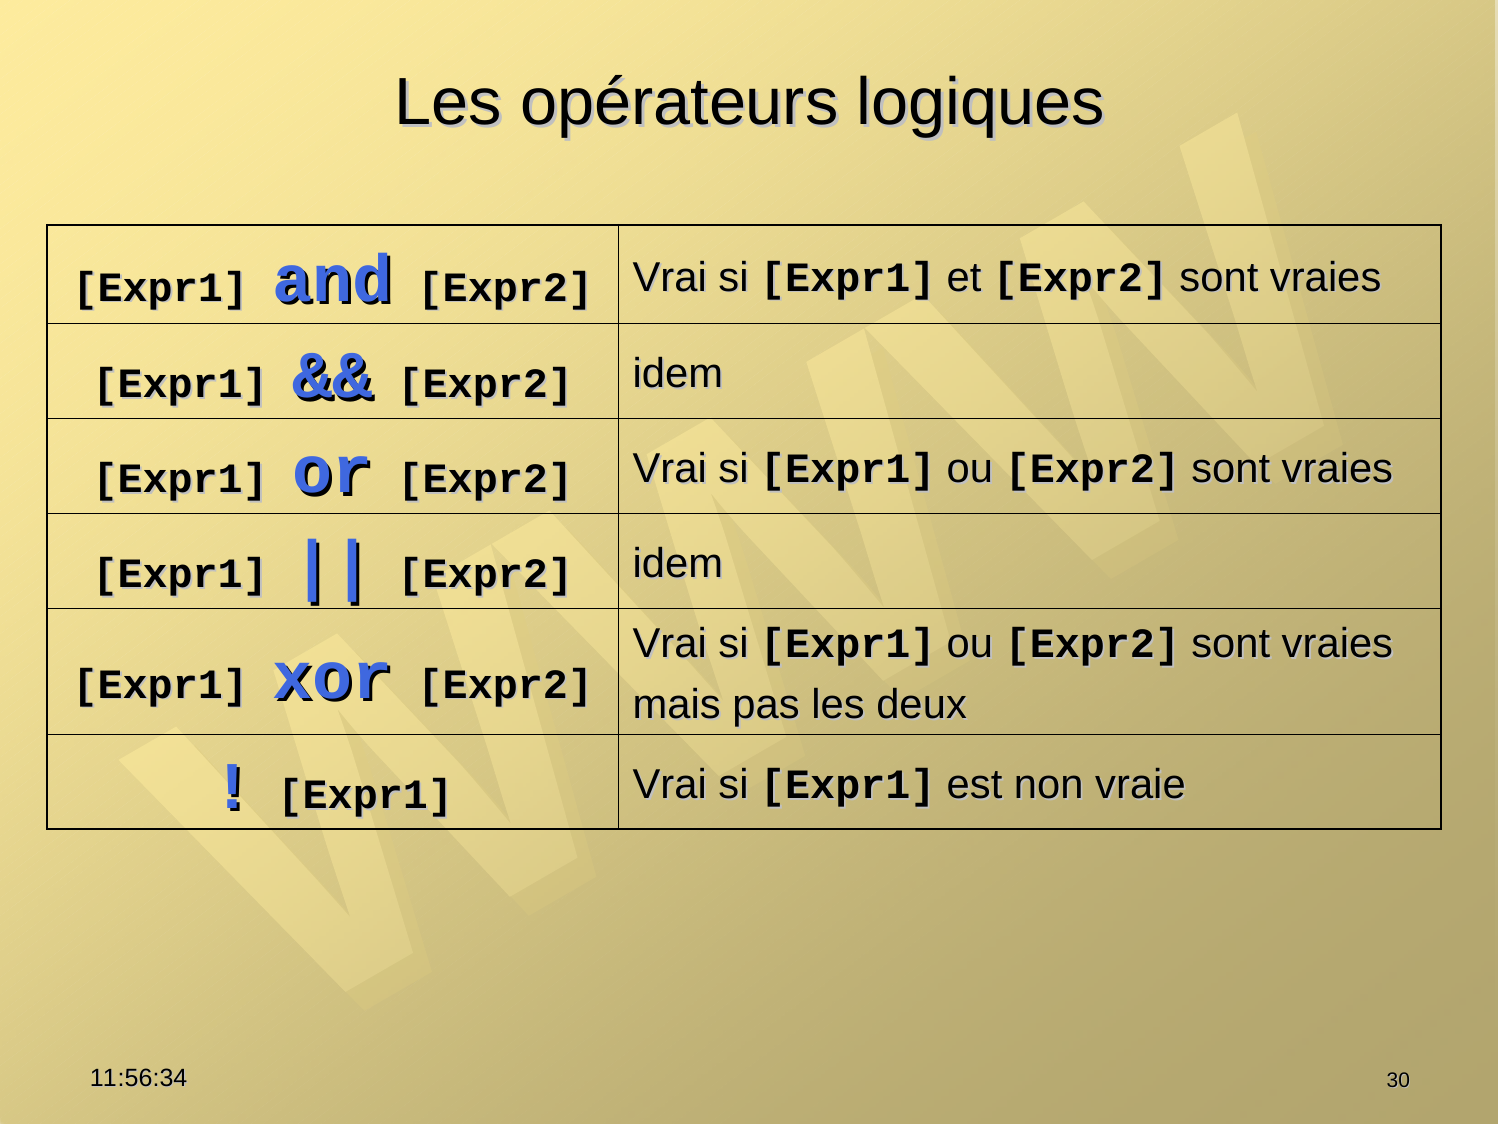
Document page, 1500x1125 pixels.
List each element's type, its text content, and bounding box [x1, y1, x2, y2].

table_cell Vrai si [Expr1] est non vraie [619, 735, 1440, 828]
table_cell idem [619, 324, 1440, 418]
table_cell [Expr1] xor [Expr2] [48, 609, 618, 734]
title Les opérateurs logiques [75, 45, 1426, 152]
text_box <numéro> [1074, 1058, 1426, 1100]
table_header Vrai si [Expr1] et [Expr2] sont vraies [619, 226, 1440, 323]
table_cell Vrai si [Expr1] ou [Expr2] sont vraies mais pas les deux [619, 609, 1440, 734]
table_cell [Expr1] || [Expr2] [48, 514, 618, 608]
table_header [Expr1] and [Expr2] [48, 226, 618, 323]
text_box 18:45:30 [74, 1058, 426, 1100]
table_cell ! [Expr1] [48, 735, 618, 828]
table_cell [Expr1] && [Expr2] [48, 324, 618, 418]
table_cell [Expr1] or [Expr2] [48, 419, 618, 513]
table_cell idem [619, 514, 1440, 608]
table_cell Vrai si [Expr1] ou [Expr2] sont vraies [619, 419, 1440, 513]
